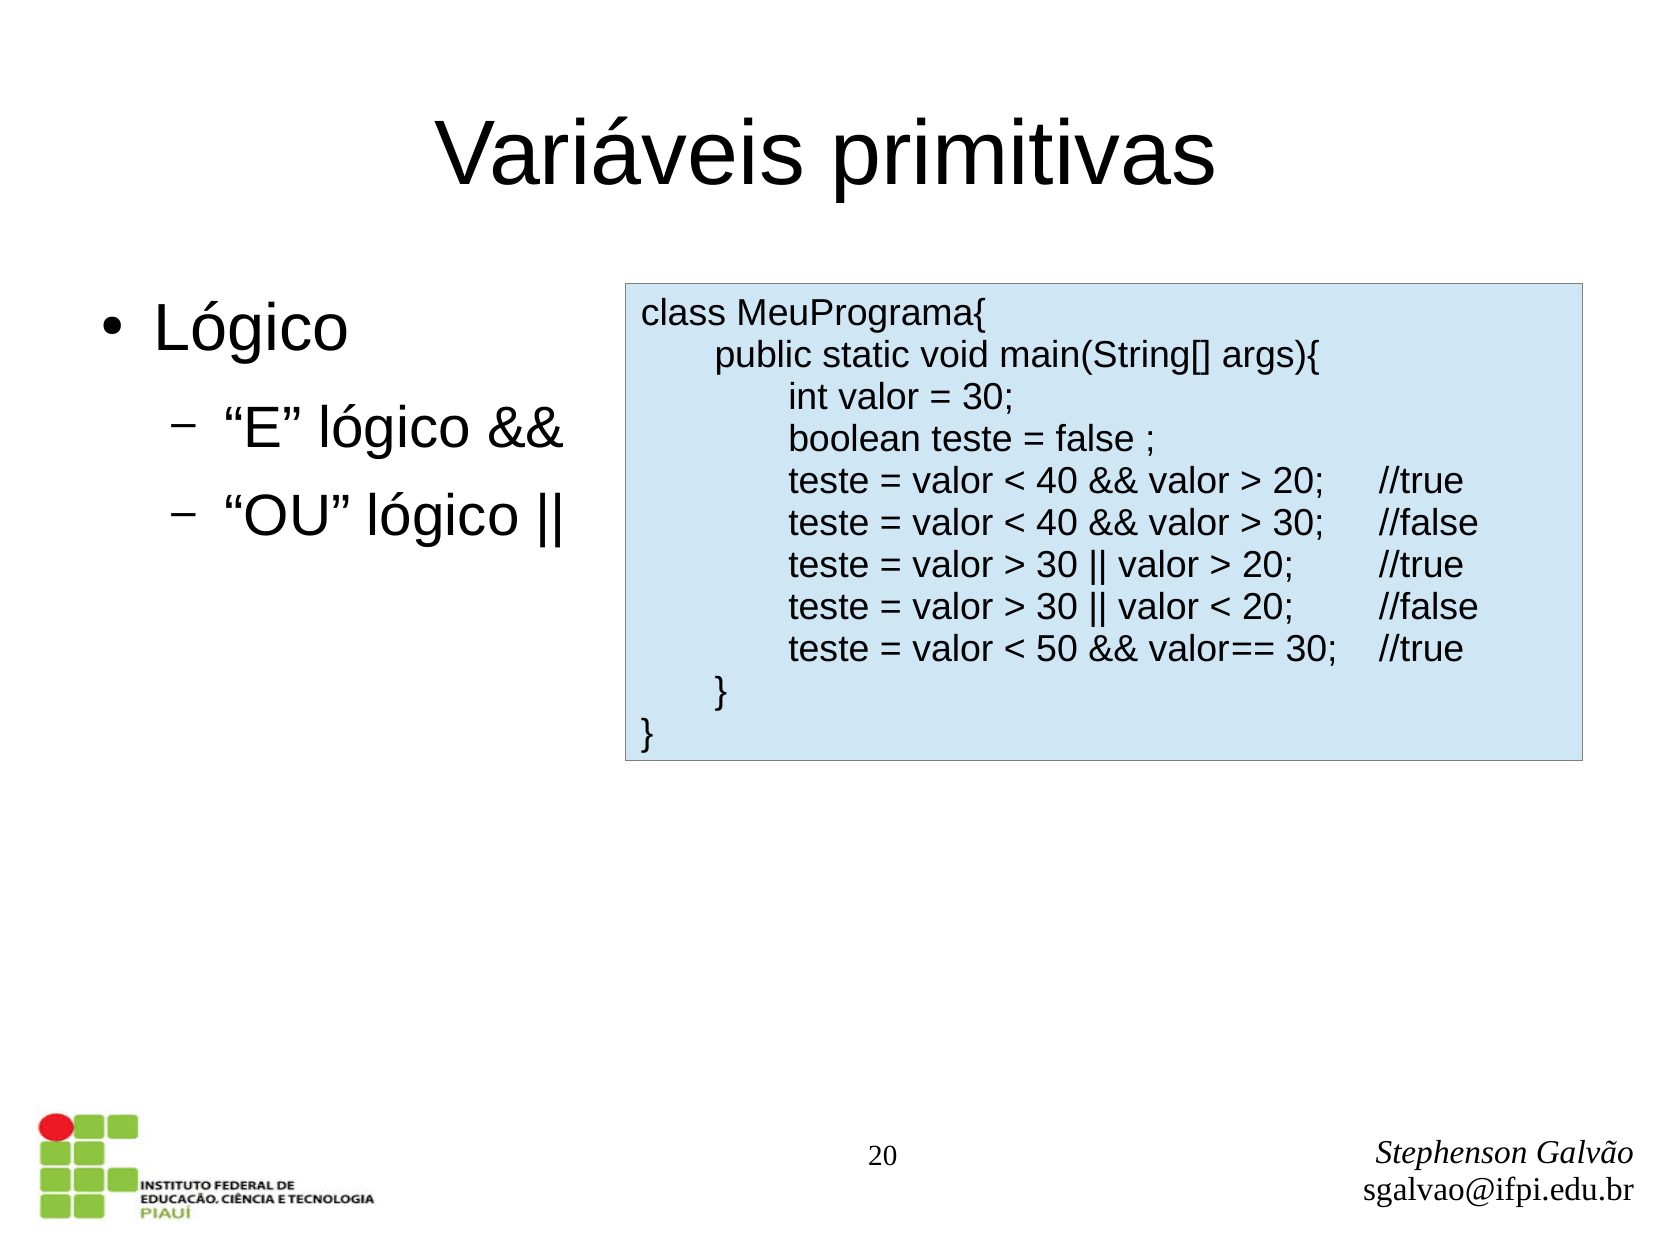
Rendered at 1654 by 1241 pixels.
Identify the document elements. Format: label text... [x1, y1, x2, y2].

list Lógico “E” lógico && “OU” lógico || [82, 290, 1538, 1010]
text_box class MeuPrograma{ public static void main(String[] args){ int valor = 30; boolean teste = false ; teste = valor < 40 && valor > 20; //true teste = valor < 40 && valor > 30; //false teste = valor > 30 || valor > 20; //true teste = valor > 30 || valor < 20; //false teste = valor < 50 && valor == 30; //true } } [625, 283, 1583, 761]
title Variáveis primitivas [82, 49, 1571, 257]
picture [36, 1110, 378, 1229]
